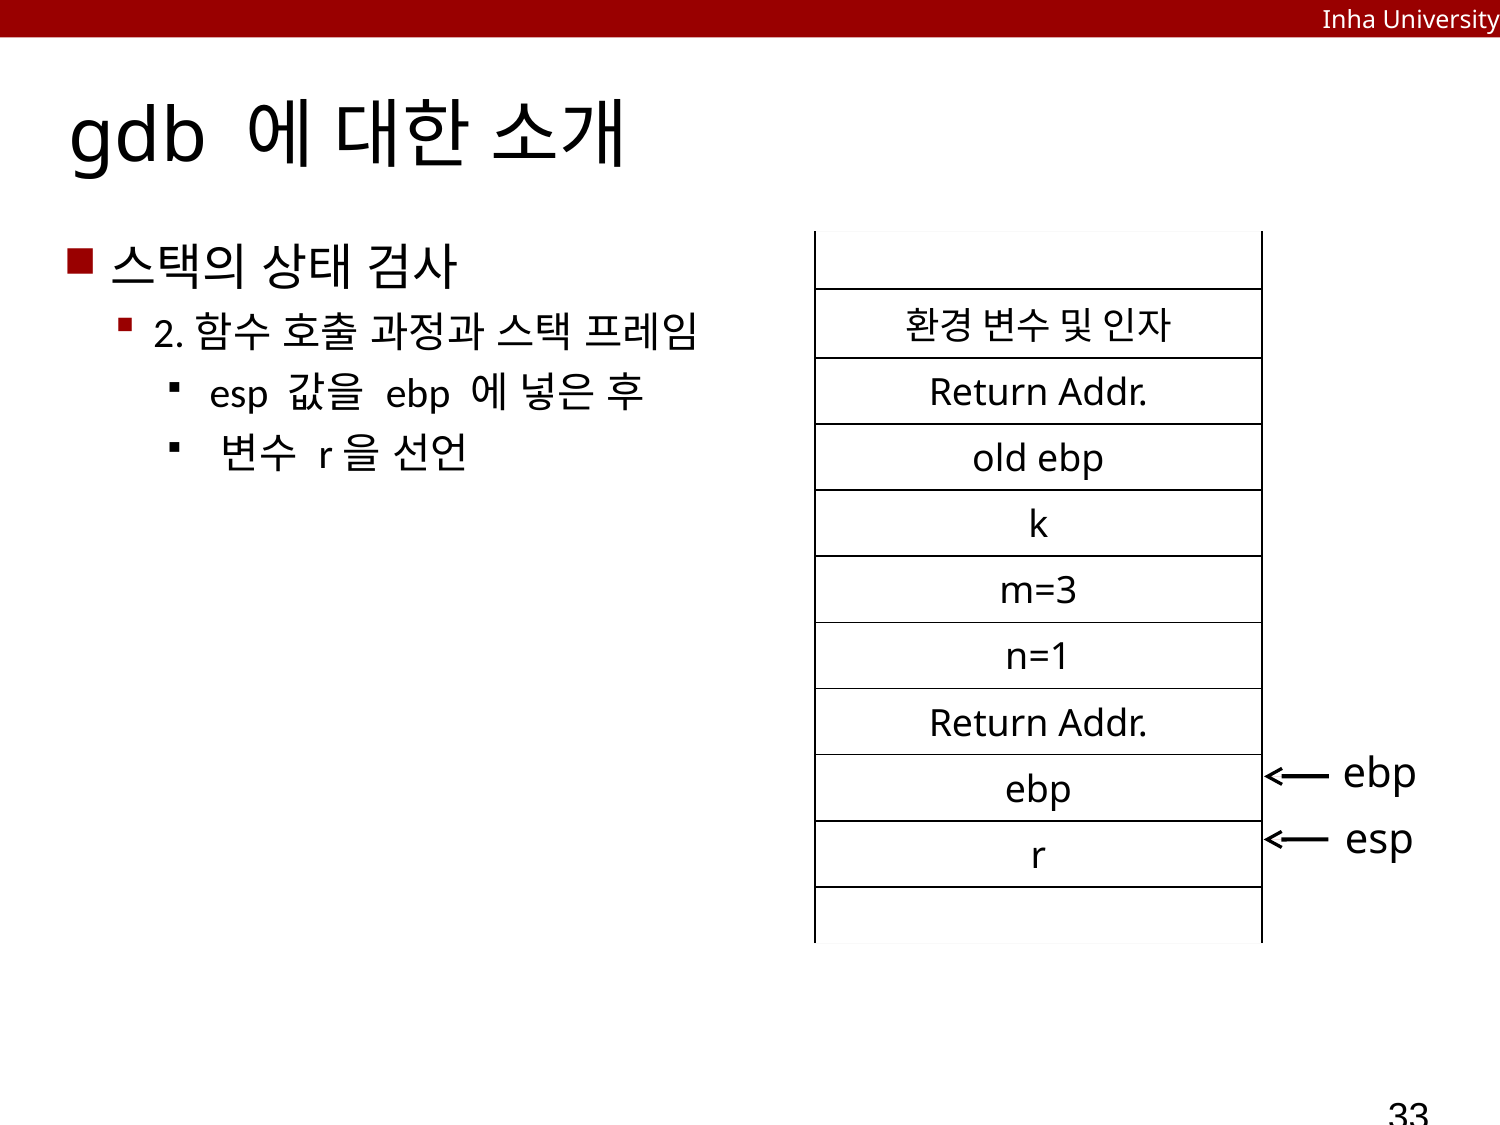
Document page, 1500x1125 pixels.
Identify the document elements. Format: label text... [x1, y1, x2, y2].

table_cell [816, 888, 1261, 943]
text_box [0, 0, 1500, 38]
title gdb 에 대한 소개 [62, 41, 1438, 221]
table_cell ebp [816, 755, 1261, 820]
list 스택의 상태 검사 2.함수 호출 과정과 스택 프레임 esp 값을 ebp 에 넣은 후 변수 r을 선언 [62, 229, 1438, 1050]
text_box esp [1330, 804, 1430, 869]
table_cell old ebp [816, 425, 1261, 489]
table_cell k [816, 491, 1261, 555]
table_cell Return Addr. [816, 689, 1261, 754]
table_cell Return Addr. [816, 359, 1261, 423]
text_box ebp [1327, 738, 1433, 804]
table_cell 환경 변수 및 인자 [816, 290, 1261, 357]
table_cell m=3 [816, 557, 1261, 622]
text_box Inha University [1322, 3, 1500, 33]
table_cell n=1 [816, 623, 1261, 688]
table_cell r [816, 822, 1261, 886]
table_header [816, 232, 1261, 288]
